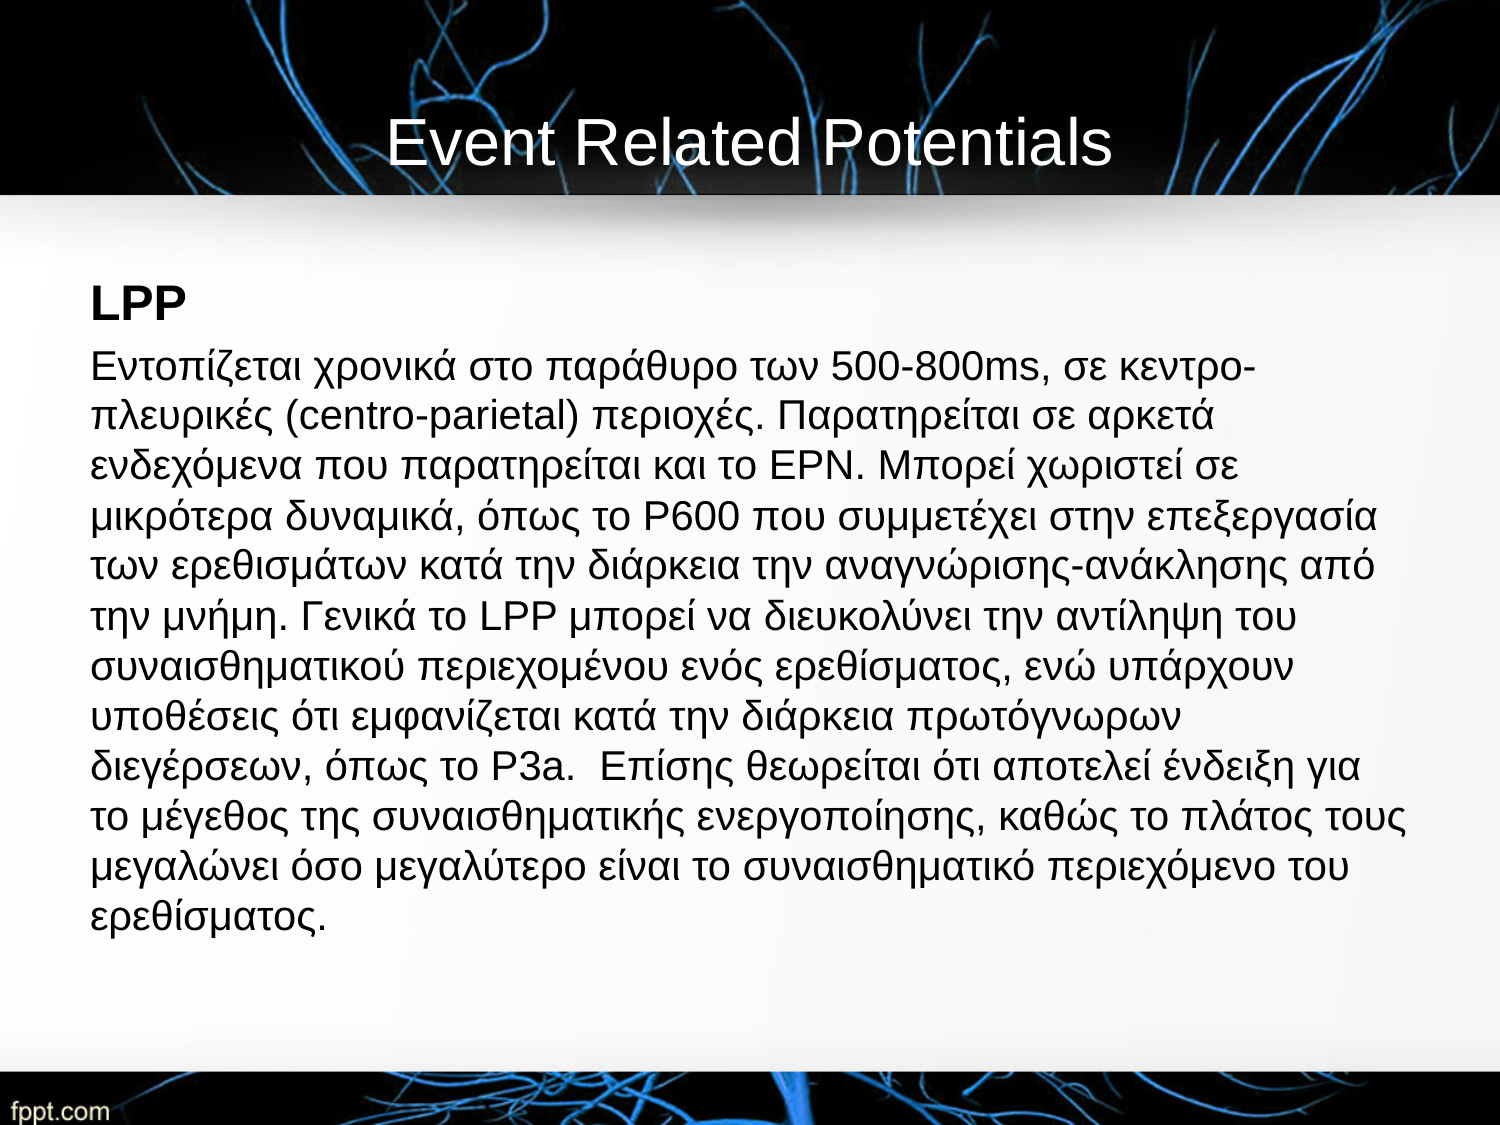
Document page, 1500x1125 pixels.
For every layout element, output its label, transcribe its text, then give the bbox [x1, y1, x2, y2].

title Event Related Potentials [75, 45, 1425, 233]
picture [0, 0, 1500, 1125]
list LPP Εντοπίζεται χρονικά στο παράθυρο των 500-800ms, σε κεντρο-πλευρικές (centro-parietal) περιοχές. Παρατηρείται σε αρκετά ενδεχόμενα που παρατηρείται και το EPN. Μπορεί χωριστεί σε μικρότερα δυναμικά, όπως το P600 που συμμετέχει στην επεξεργασία των ερεθισμάτων κατά την διάρκεια την αναγνώρισης-ανάκλησης από την μνήμη. Γενικά το LPP μπορεί να διευκολύνει την αντίληψη του συναισθηματικού περιεχομένου ενός ερεθίσματος, ενώ υπάρχουν υποθέσεις ότι εμφανίζεται κατά την διάρκεια πρωτόγνωρων διεγέρσεων, όπως το P3a. Επίσης θεωρείται ότι αποτελεί ένδειξη για το μέγεθος της συναισθηματικής ενεργοποίησης, καθώς το πλάτος τους μεγαλώνει όσο μεγαλύτερο είναι το συναισθηματικό περιεχόμενο του ερεθίσματος. [75, 262, 1425, 1005]
